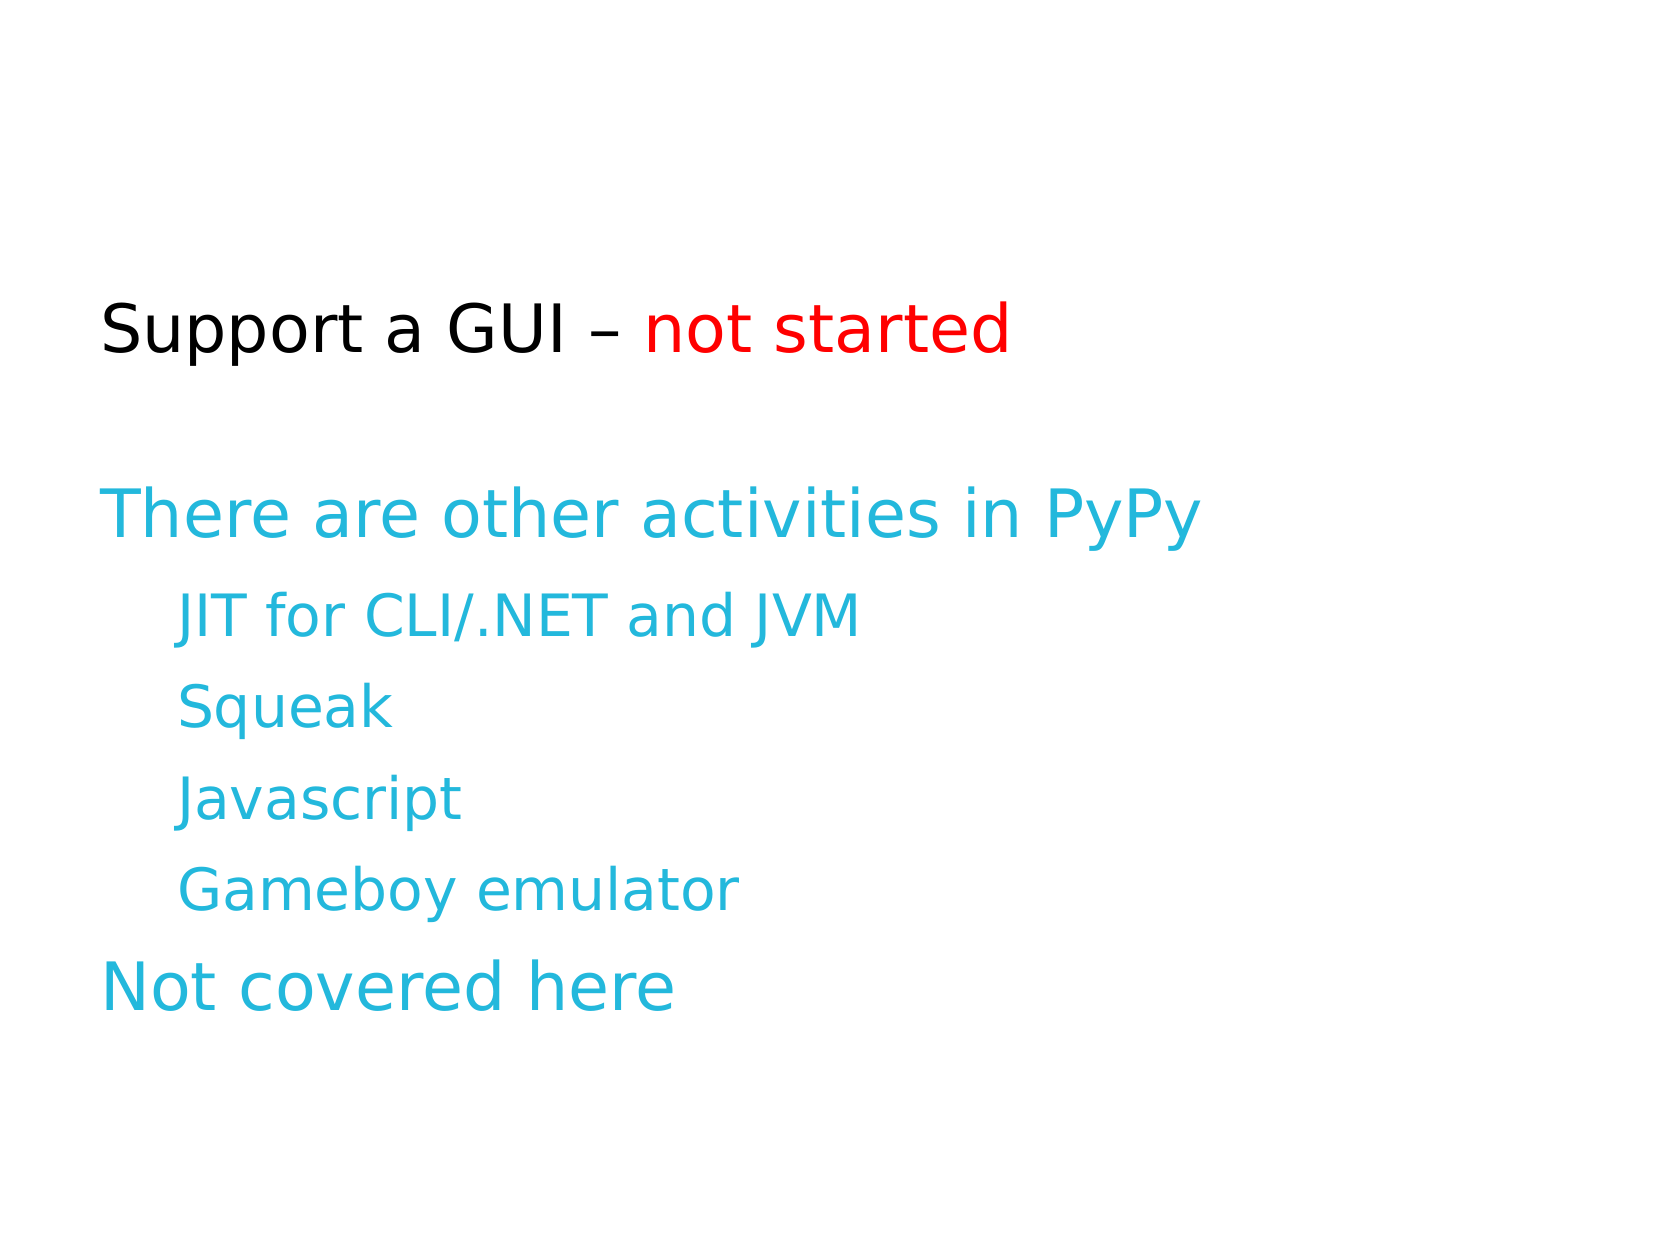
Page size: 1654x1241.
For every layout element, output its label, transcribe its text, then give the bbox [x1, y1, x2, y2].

list Support a GUI – not started There are other activities in PyPy JIT for CLI/.NET and JVM Squeak Javascript Gameboy emulator Not covered here [82, 290, 1571, 1094]
